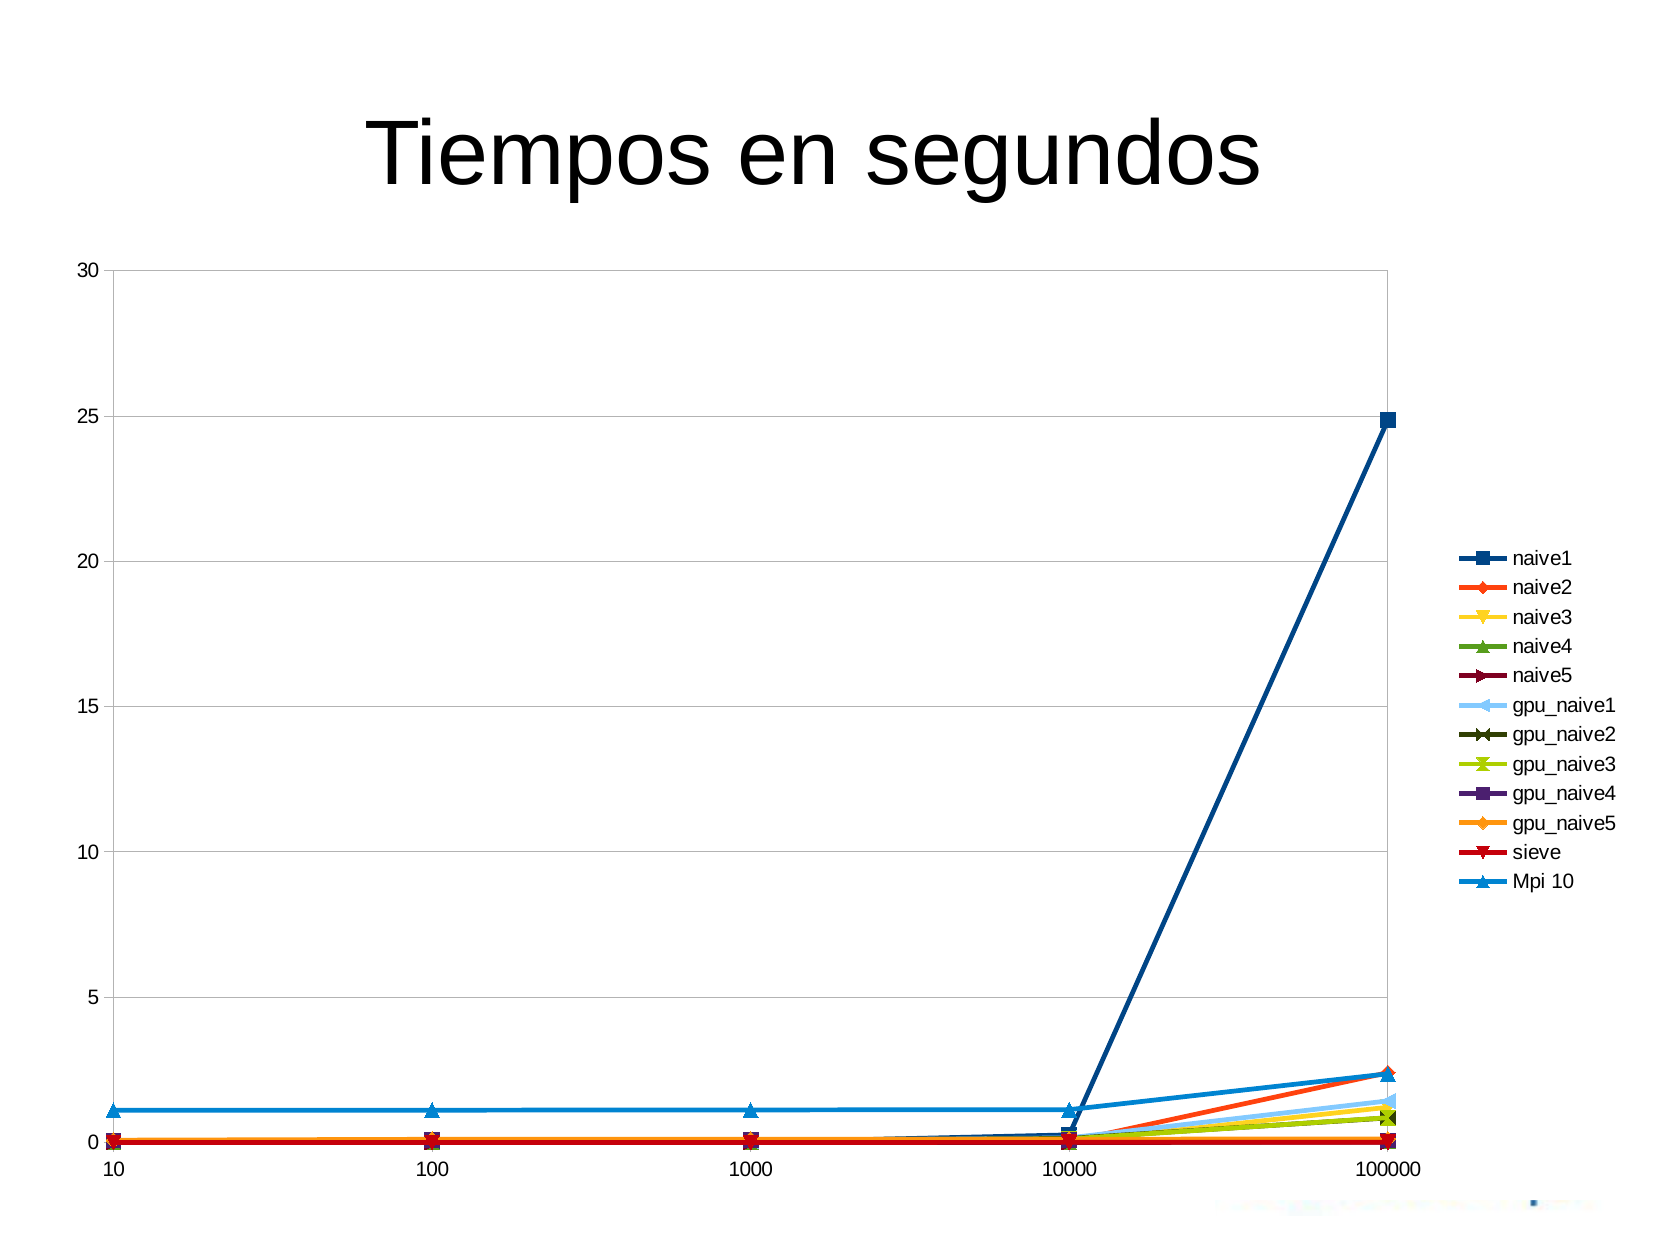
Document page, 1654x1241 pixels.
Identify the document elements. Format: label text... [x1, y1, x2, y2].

picture [1215, 1201, 1606, 1216]
chart [45, 240, 1636, 1201]
title Tiempos en segundos [82, 49, 1571, 240]
